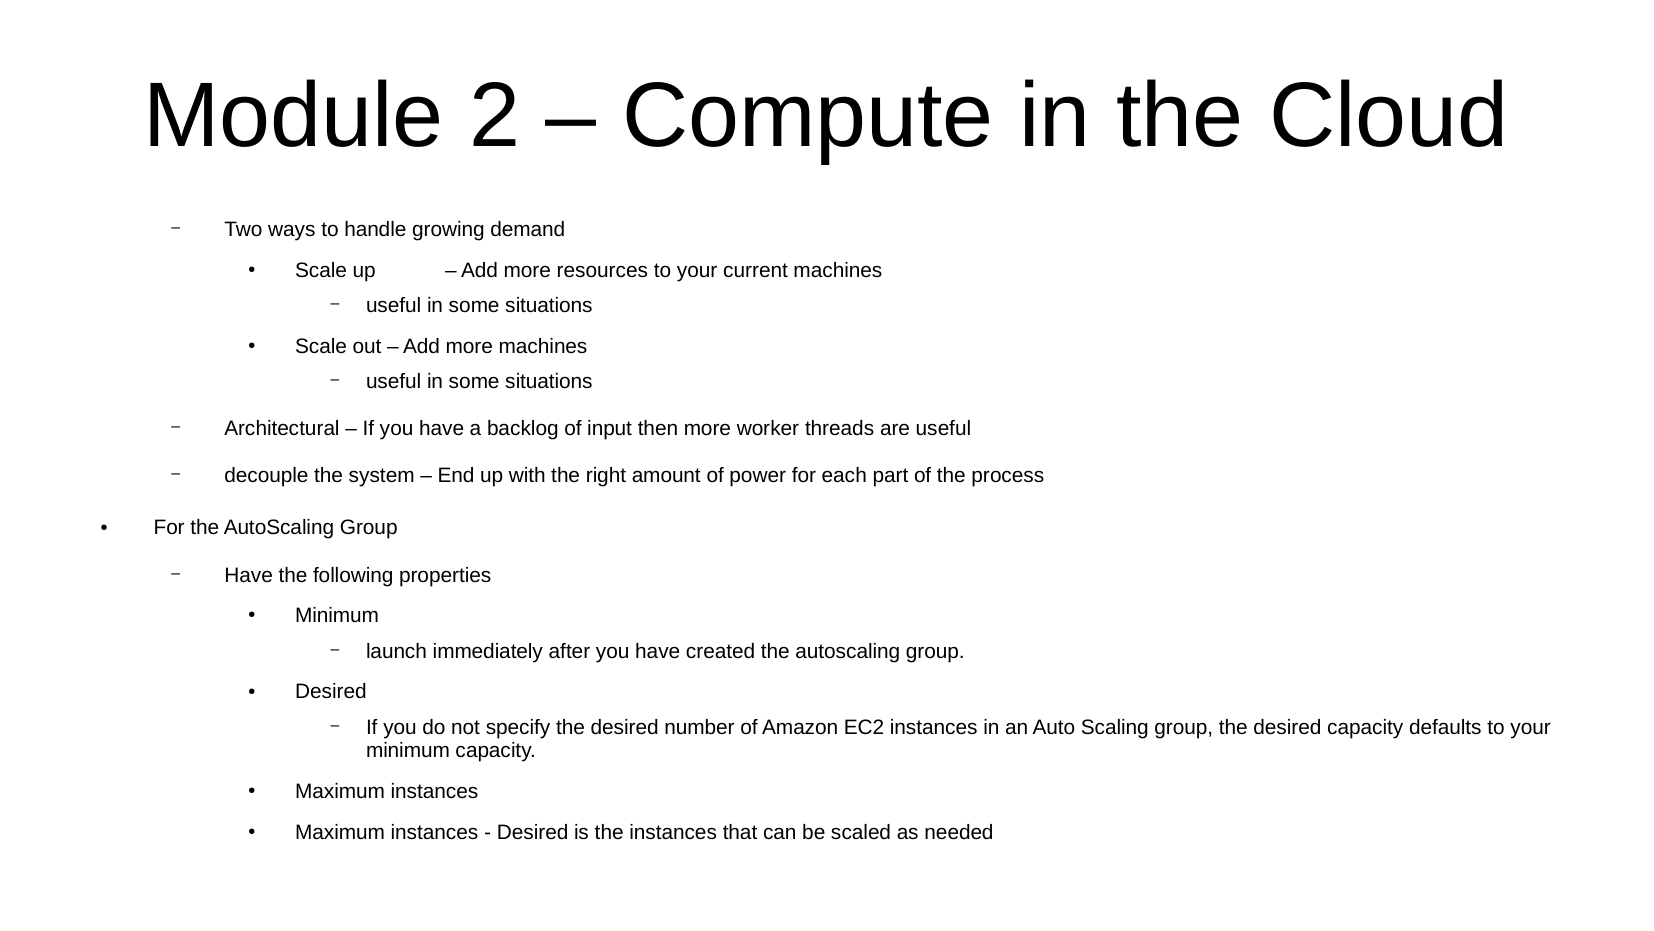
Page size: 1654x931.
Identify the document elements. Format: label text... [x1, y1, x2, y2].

title Module 2 – Compute in the Cloud [82, 37, 1571, 193]
list Two ways to handle growing demand Scale up – Add more resources to your current machines useful in some situations Scale out – Add more machines useful in some situations Architectural – If you have a backlog of input then more worker threads are useful decouple the system – End up with the right amount of power for each part of the process For the AutoScaling Group Have the following properties Minimum launch immediately after you have created the autoscaling group. Desired If you do not specify the desired number of Amazon EC2 instances in an Auto Scaling group, the desired capacity defaults to your minimum capacity. Maximum instances Maximum instances - Desired is the instances that can be scaled as needed [82, 217, 1621, 901]
